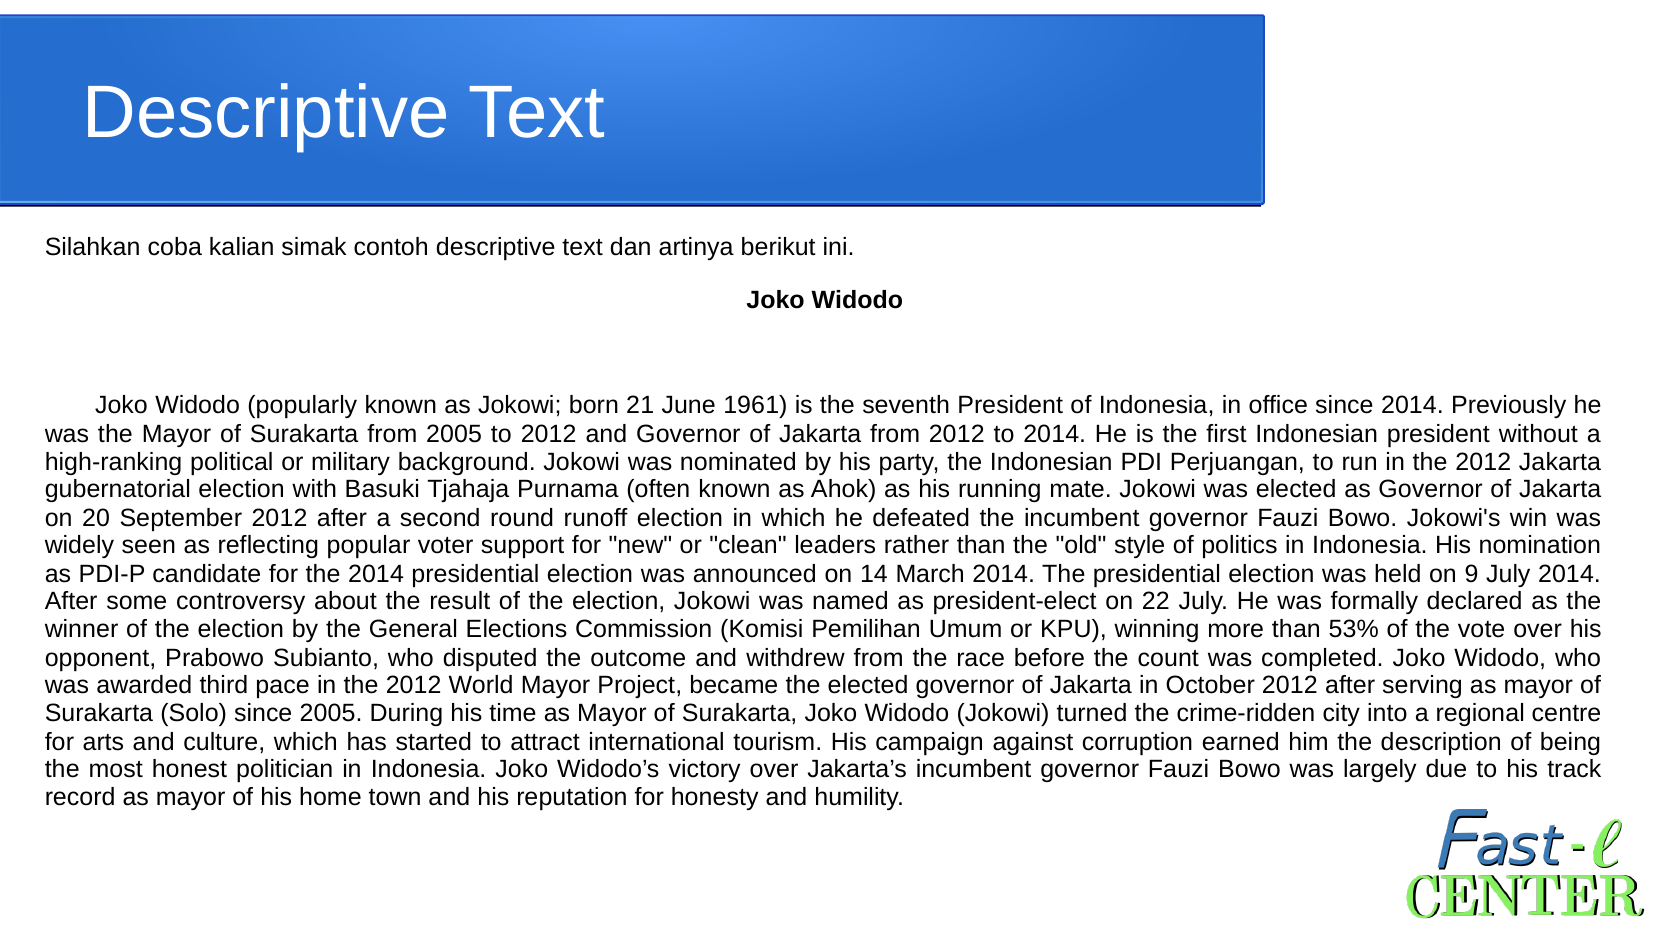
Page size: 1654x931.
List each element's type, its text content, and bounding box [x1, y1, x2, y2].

text_box Silahkan coba kalian simak contoh descriptive text dan artinya berikut ini. Joko Widodo Joko Widodo (popularly known as Jokowi; born 21 June 1961) is the seventh President of Indonesia, in office since 2014. Previously he was the Mayor of Surakarta from 2005 to 2012 and Governor of Jakarta from 2012 to 2014. He is the first Indonesian president without a high-ranking political or military background. Jokowi was nominated by his party, the Indonesian PDI Perjuangan, to run in the 2012 Jakarta gubernatorial election with Basuki Tjahaja Purnama (often known as Ahok) as his running mate. Jokowi was elected as Governor of Jakarta on 20 September 2012 after a second round runoff election in which he defeated the incumbent governor Fauzi Bowo. Jokowi's win was widely seen as reflecting popular voter support for "new" or "clean" leaders rather than the "old" style of politics in Indonesia. His nomination as PDI-P candidate for the 2014 presidential election was announced on 14 March 2014. The presidential election was held on 9 July 2014. After some controversy about the result of the election, Jokowi was named as president-elect on 22 July. He was formally declared as the winner of the election by the General Elections Commission (Komisi Pemilihan Umum or KPU), winning more than 53% of the vote over his opponent, Prabowo Subianto, who disputed the outcome and withdrew from the race before the count was completed. Joko Widodo, who was awarded third pace in the 2012 World Mayor Project, became the elected governor of Jakarta in October 2012 after serving as mayor of Surakarta (Solo) since 2005. During his time as Mayor of Surakarta, Joko Widodo (Jokowi) turned the crime-ridden city into a regional centre for arts and culture, which has started to attract international tourism. His campaign against corruption earned him the description of being the most honest politician in Indonesia. Joko Widodo’s victory over Jakarta’s incumbent governor Fauzi Bowo was largely due to his track record as mayor of his home town and his reputation for honesty and humility. [30, 225, 1621, 872]
picture [1406, 809, 1645, 921]
title Descriptive Text [82, 35, 1235, 189]
